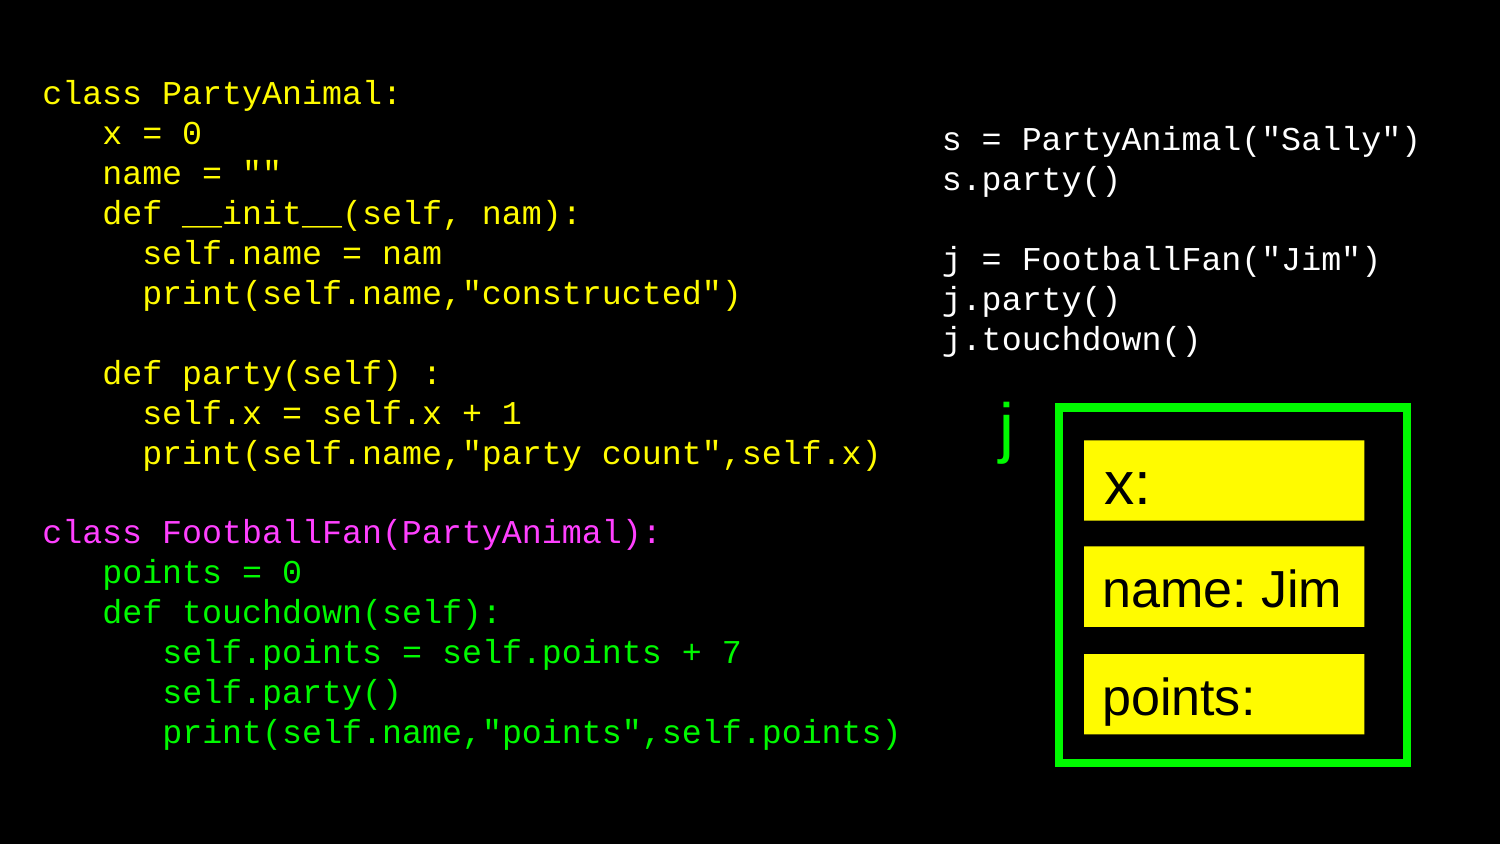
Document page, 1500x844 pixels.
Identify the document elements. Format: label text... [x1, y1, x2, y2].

text_box points: [1084, 654, 1365, 735]
text_box s = PartyAnimal("Sally") s.party() j = FootballFan("Jim") j.party() j.touchdown() [938, 98, 1473, 376]
text_box class PartyAnimal: x = 0 name = "" def __init__(self, nam): self.name = nam print(self.name,"constructed") def party(self) : self.x = self.x + 1 print(self.name,"party count",self.x) class FootballFan(PartyAnimal): points = 0 def touchdown(self): self.points = self.points + 7 self.party() print(self.name,"points",self.points) [38, 25, 917, 797]
text_box name: Jim [1084, 546, 1365, 627]
text_box x: [1084, 440, 1365, 521]
text_box j [985, 376, 1042, 472]
